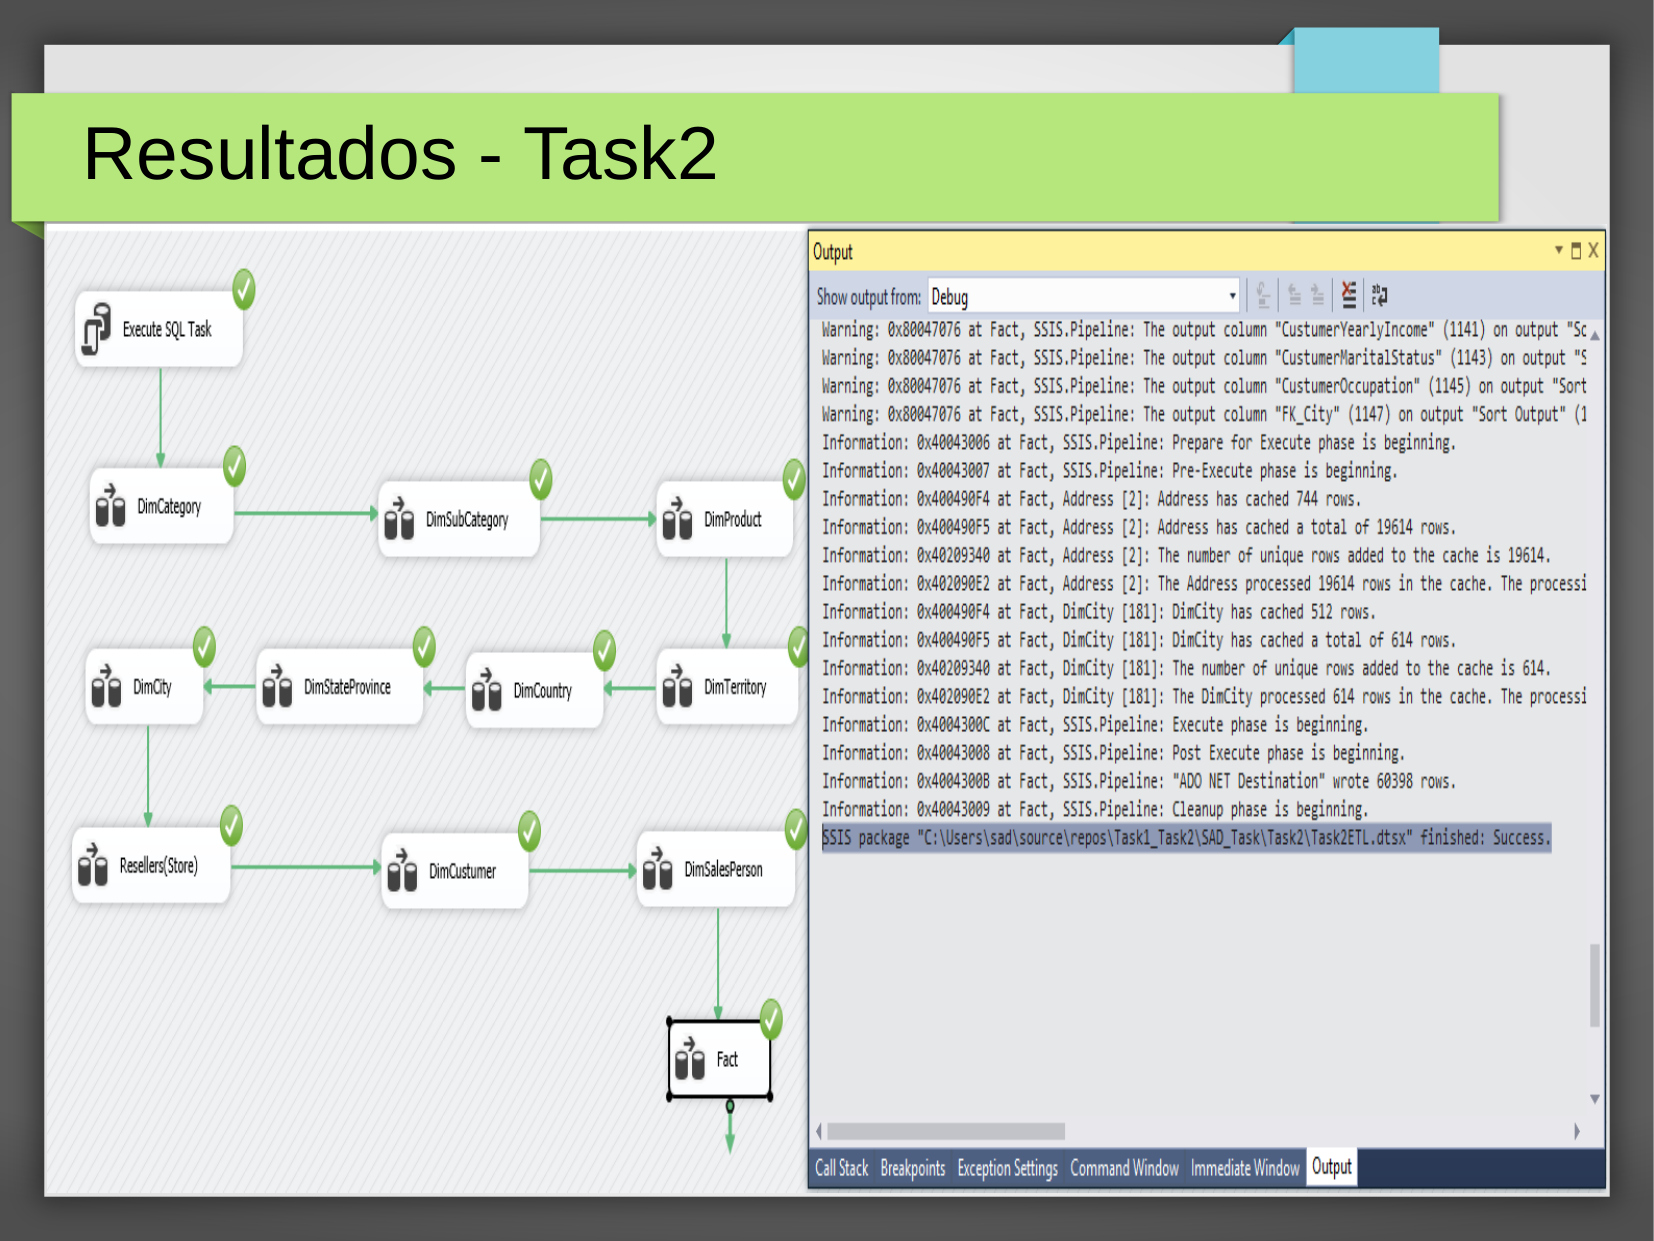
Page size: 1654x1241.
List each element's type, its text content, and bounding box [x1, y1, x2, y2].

picture [0, 0, 1654, 1241]
title Resultados - Task2 [82, 94, 1264, 213]
